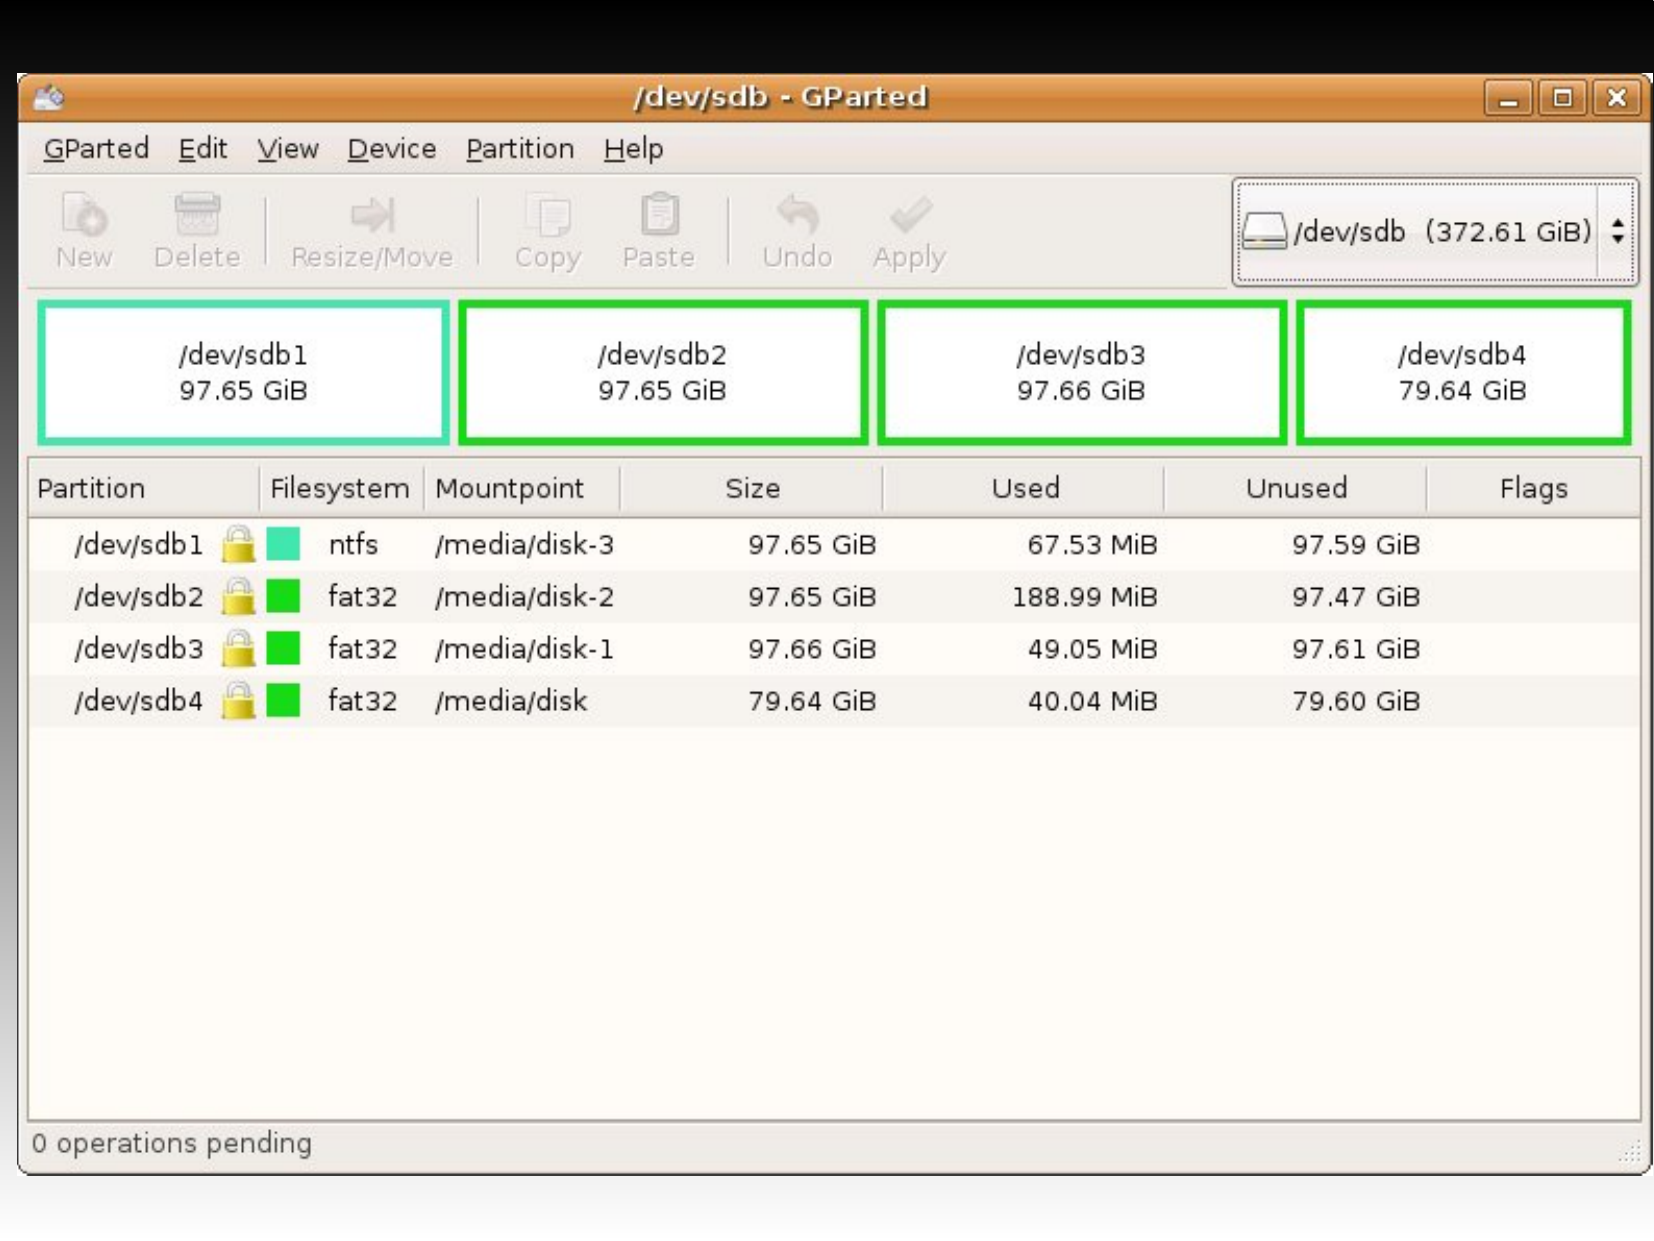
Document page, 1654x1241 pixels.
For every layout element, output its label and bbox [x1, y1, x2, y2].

picture [17, 73, 1653, 1176]
